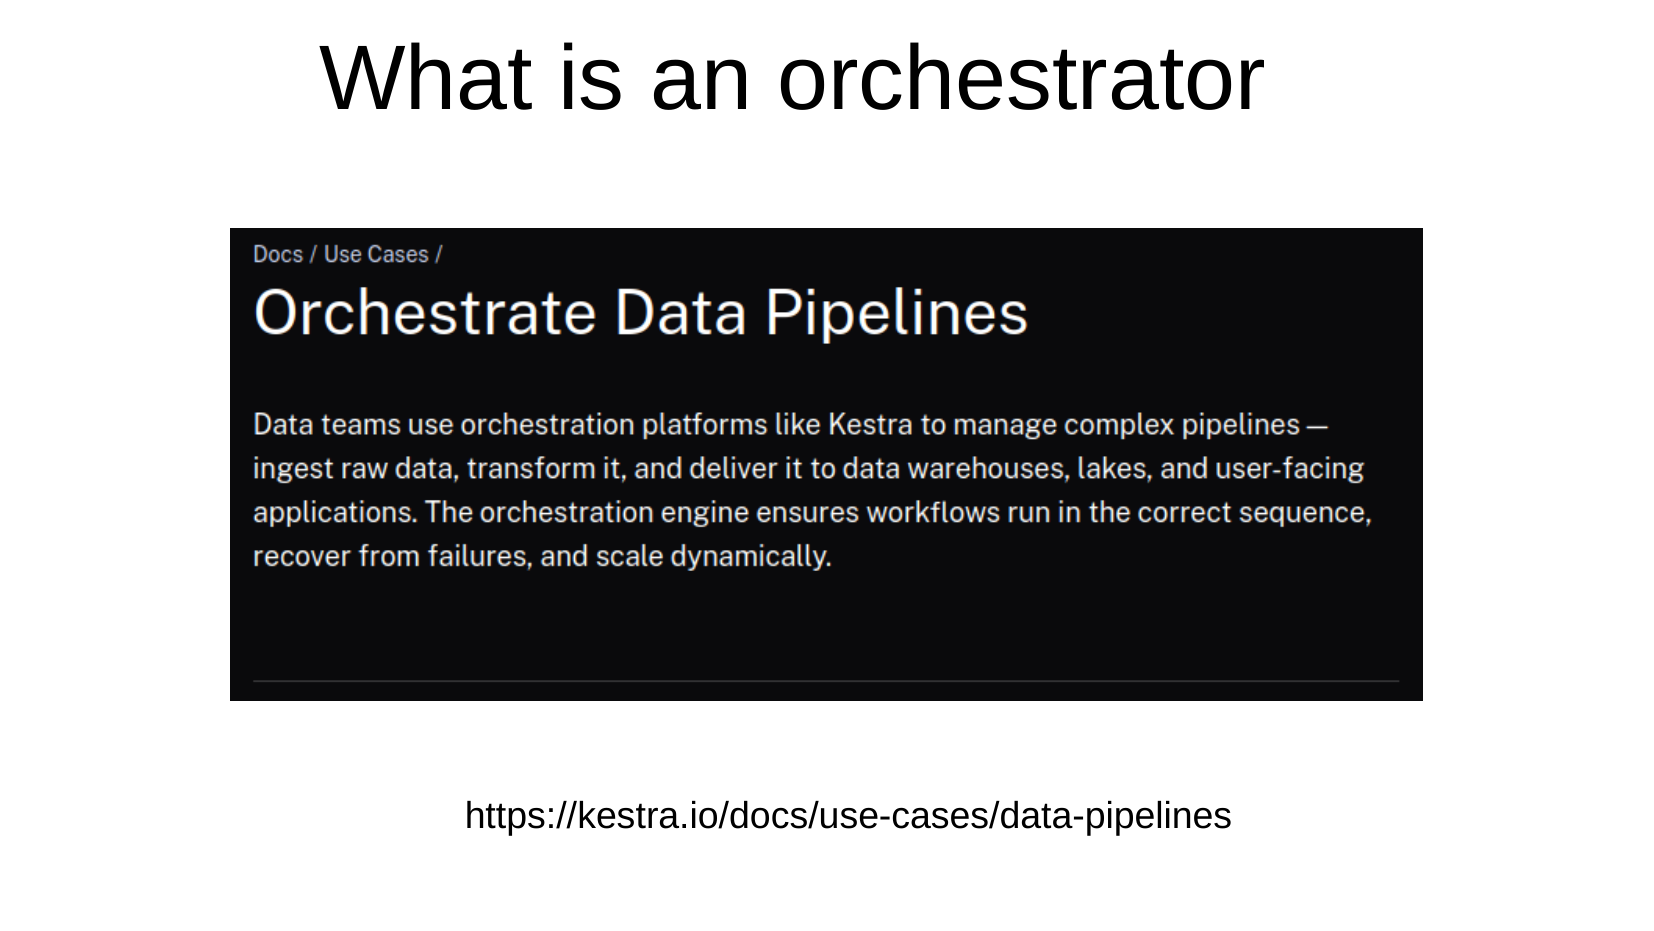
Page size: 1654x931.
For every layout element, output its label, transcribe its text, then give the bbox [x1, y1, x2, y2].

picture [230, 228, 1423, 701]
title What is an orchestrator [49, 0, 1538, 156]
text_box https://kestra.io/docs/use-cases/data-pipelines [450, 787, 1249, 845]
